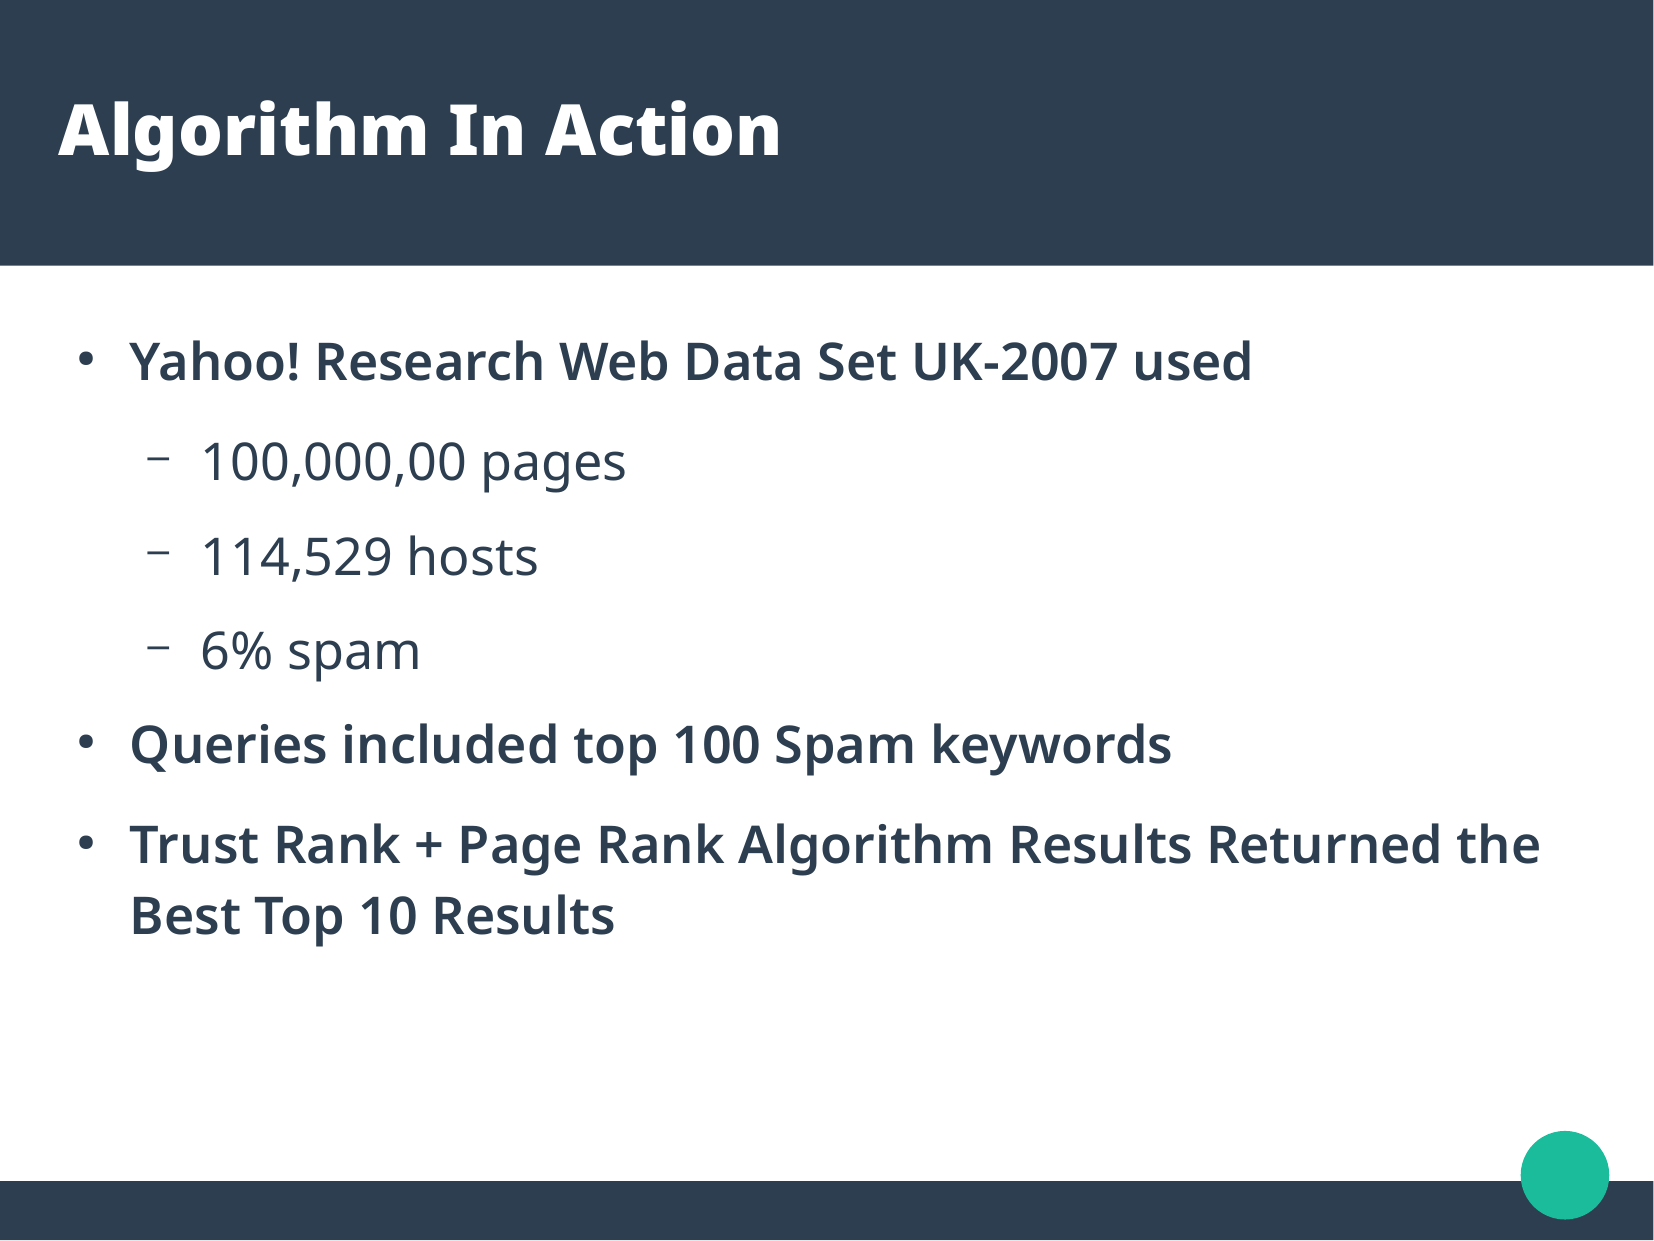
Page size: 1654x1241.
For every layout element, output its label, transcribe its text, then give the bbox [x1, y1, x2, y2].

title Algorithm In Action [59, 49, 1595, 207]
list Yahoo! Research Web Data Set UK-2007 used 100,000,00 pages 114,529 hosts 6% spam Queries included top 100 Spam keywords Trust Rank + Page Rank Algorithm Results Returned the Best Top 10 Results [59, 324, 1595, 1152]
